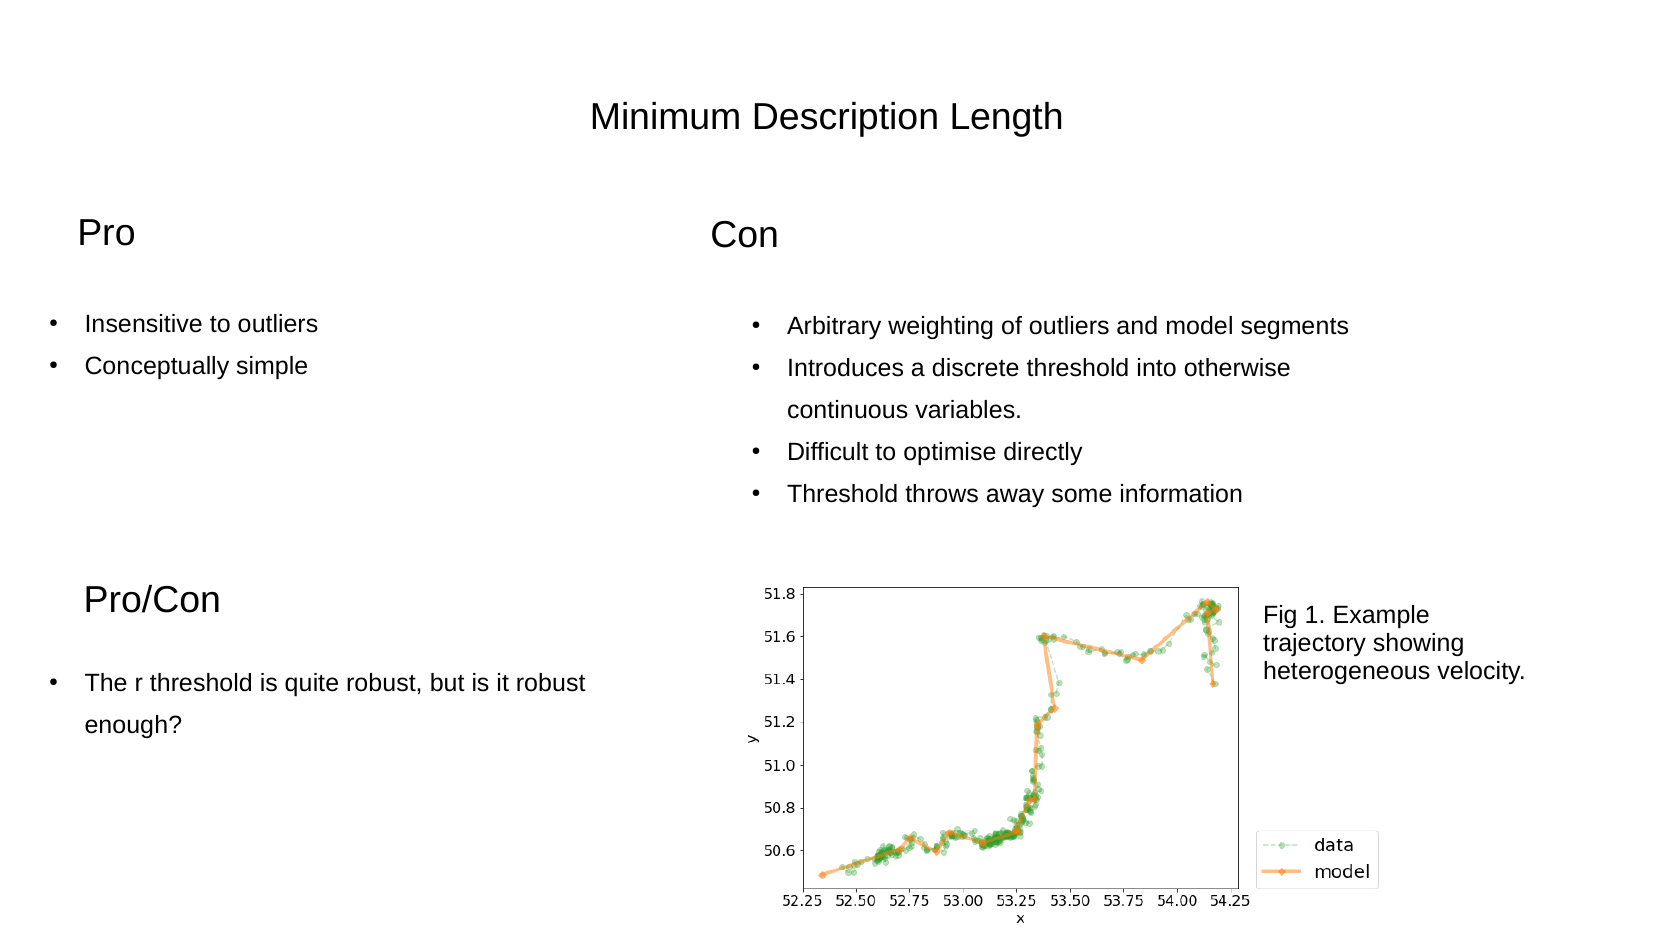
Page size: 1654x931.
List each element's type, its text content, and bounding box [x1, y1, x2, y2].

text_box Insensitive to outliers Conceptually simple [34, 288, 606, 388]
text_box Con [695, 205, 1272, 263]
text_box Fig 1. Example trajectory showing heterogeneous velocity. [1248, 593, 1545, 693]
text_box Pro/Con [69, 570, 736, 628]
title Minimum Description Length [82, 45, 1571, 188]
text_box The r threshold is quite robust, but is it robust enough? [34, 647, 680, 915]
picture [736, 411, 1390, 931]
text_box Pro [62, 203, 639, 261]
text_box Arbitrary weighting of outliers and model segments Introduces a discrete threshold into otherwise continuous variables. Difficult to optimise directly Threshold throws away some information [736, 290, 1382, 411]
